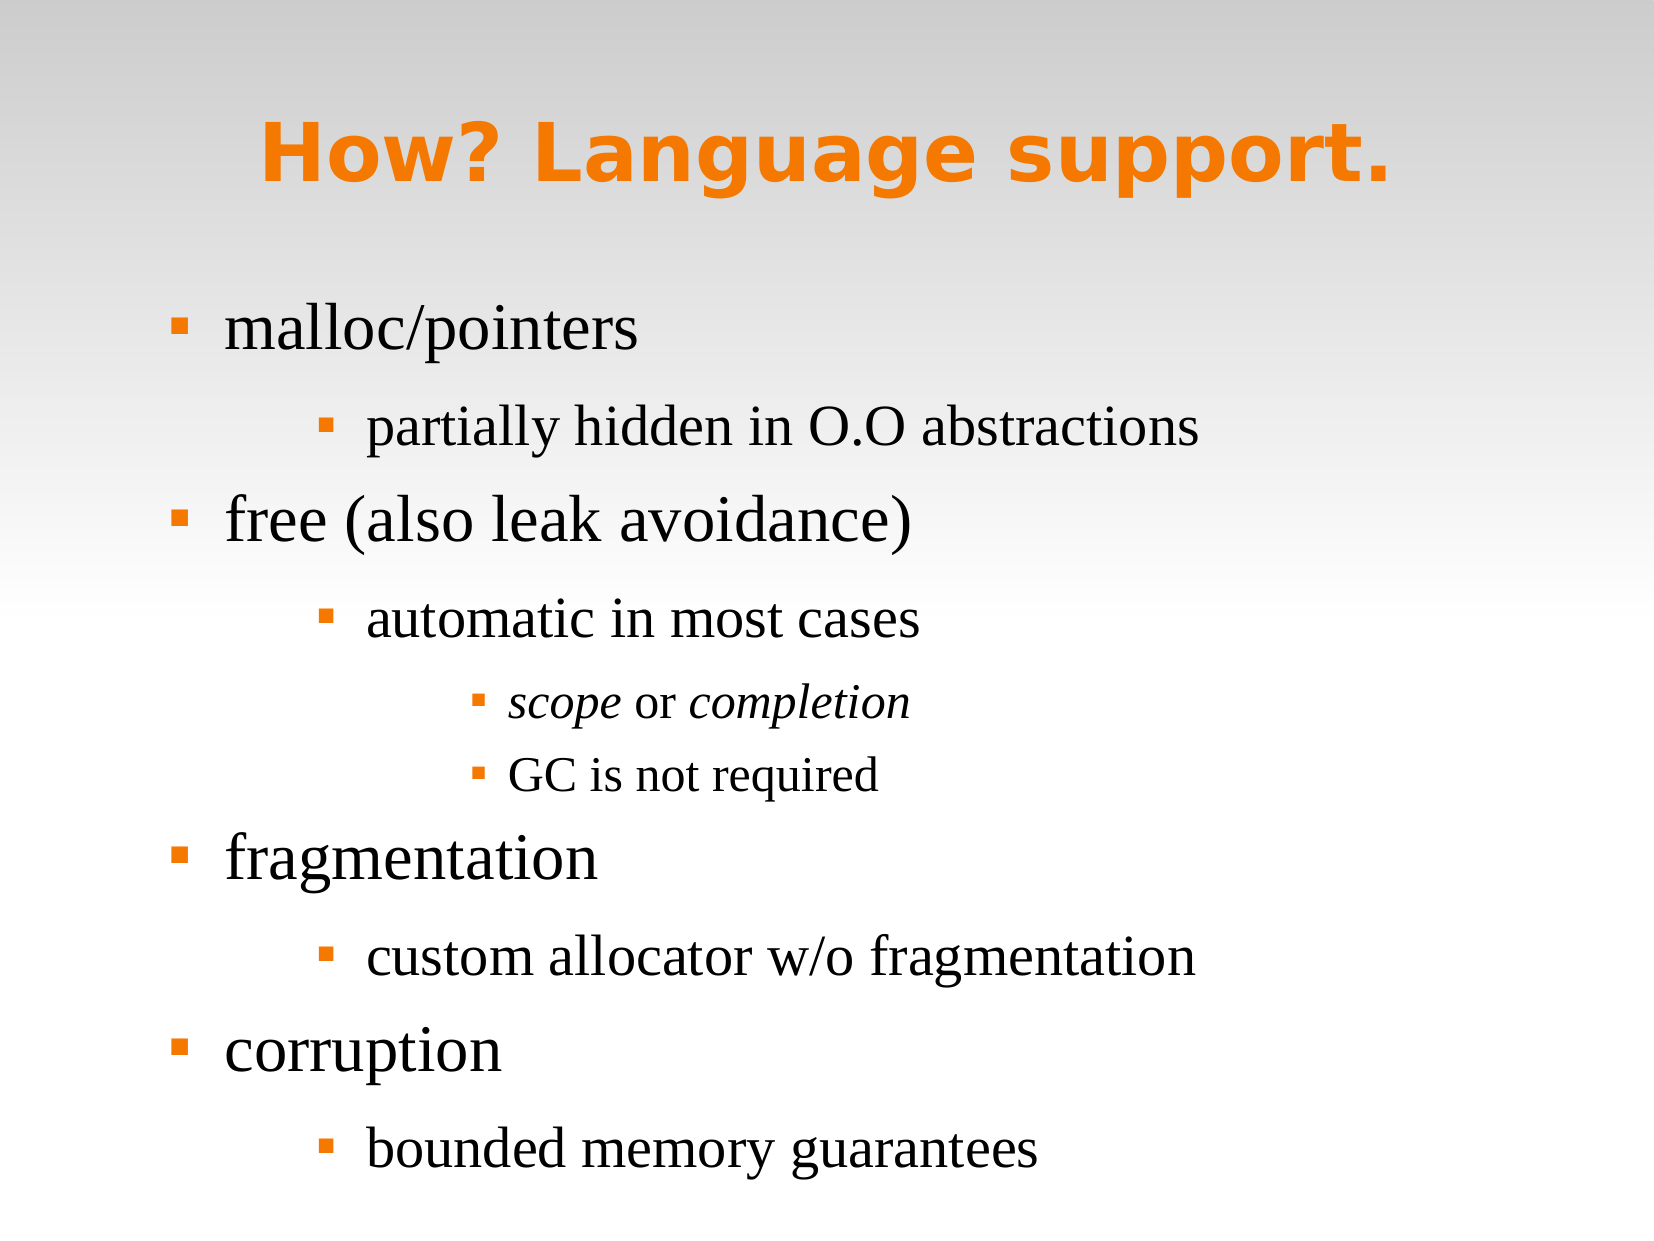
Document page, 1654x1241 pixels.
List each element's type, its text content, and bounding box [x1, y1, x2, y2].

list malloc/pointers partially hidden in O.O abstractions free (also leak avoidance) automatic in most cases scope or completion GC is not required fragmentation custom allocator w/o fragmentation corruption bounded memory guarantees [82, 290, 1571, 1241]
title How? Language support. [82, 49, 1571, 257]
